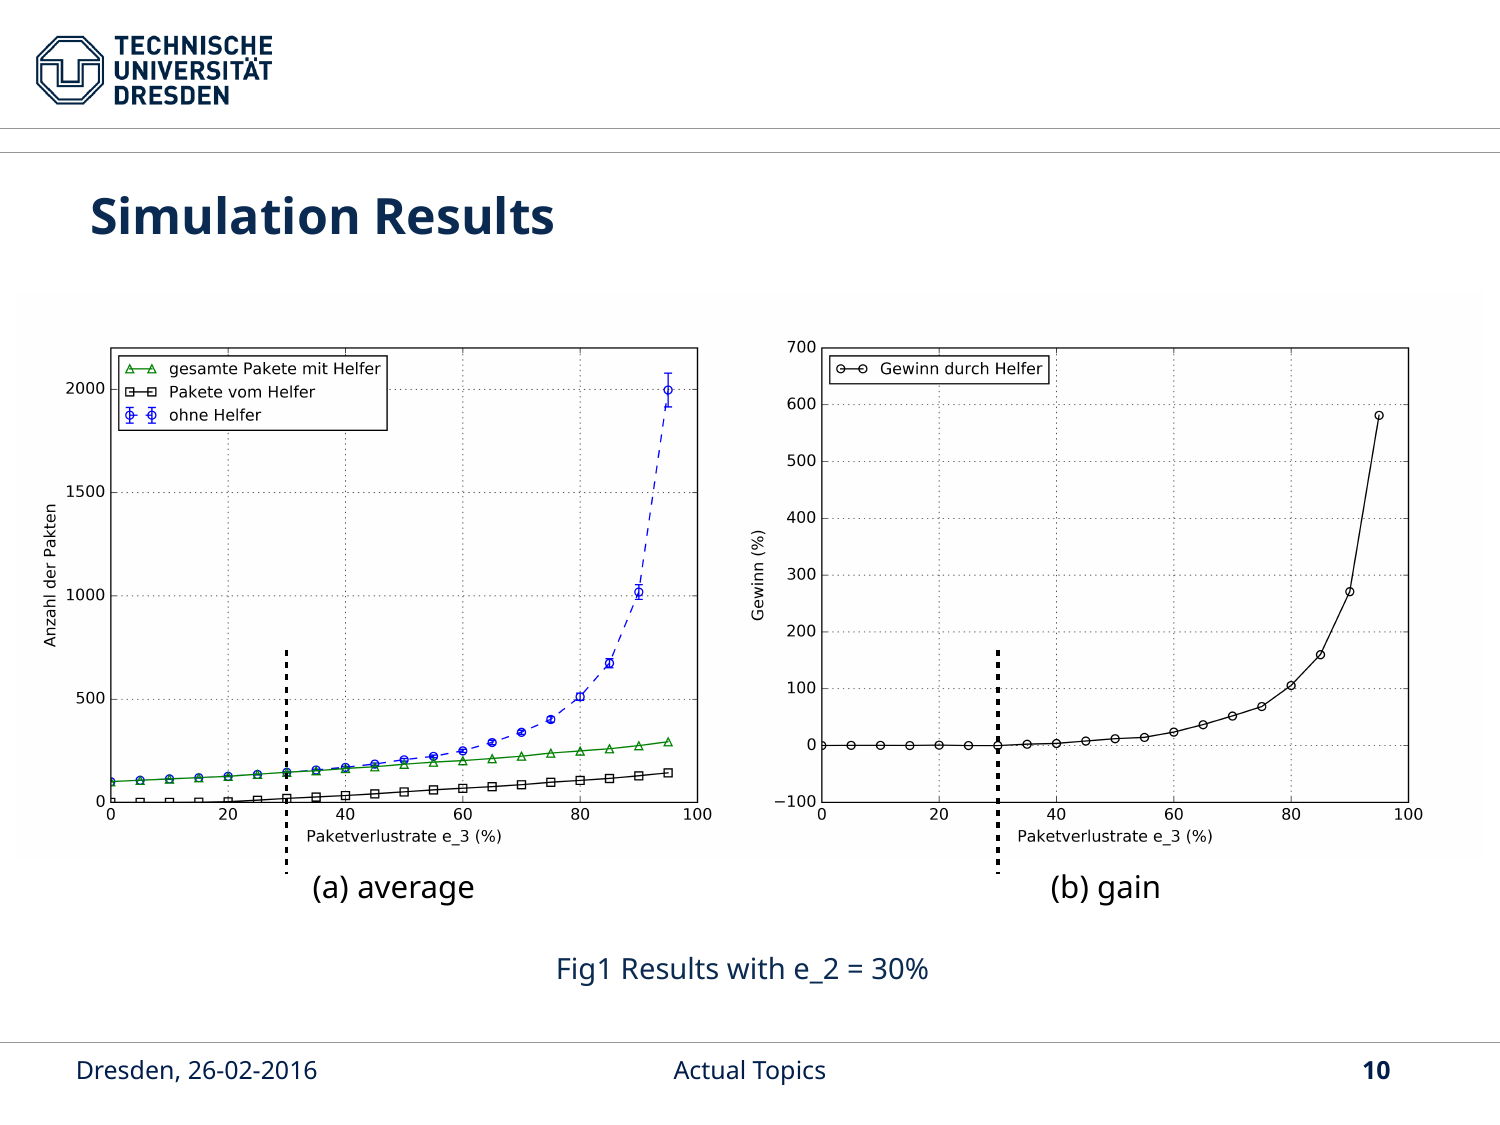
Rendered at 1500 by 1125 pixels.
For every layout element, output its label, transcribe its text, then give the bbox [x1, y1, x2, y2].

picture [35, 35, 272, 105]
text_box (b) gain [728, 858, 1485, 916]
text_box (a) average [15, 858, 728, 916]
title Simulation Results [90, 182, 1409, 246]
picture [16, 291, 1484, 858]
title Fig1 Results with e_2 = 30% [90, 936, 1410, 999]
